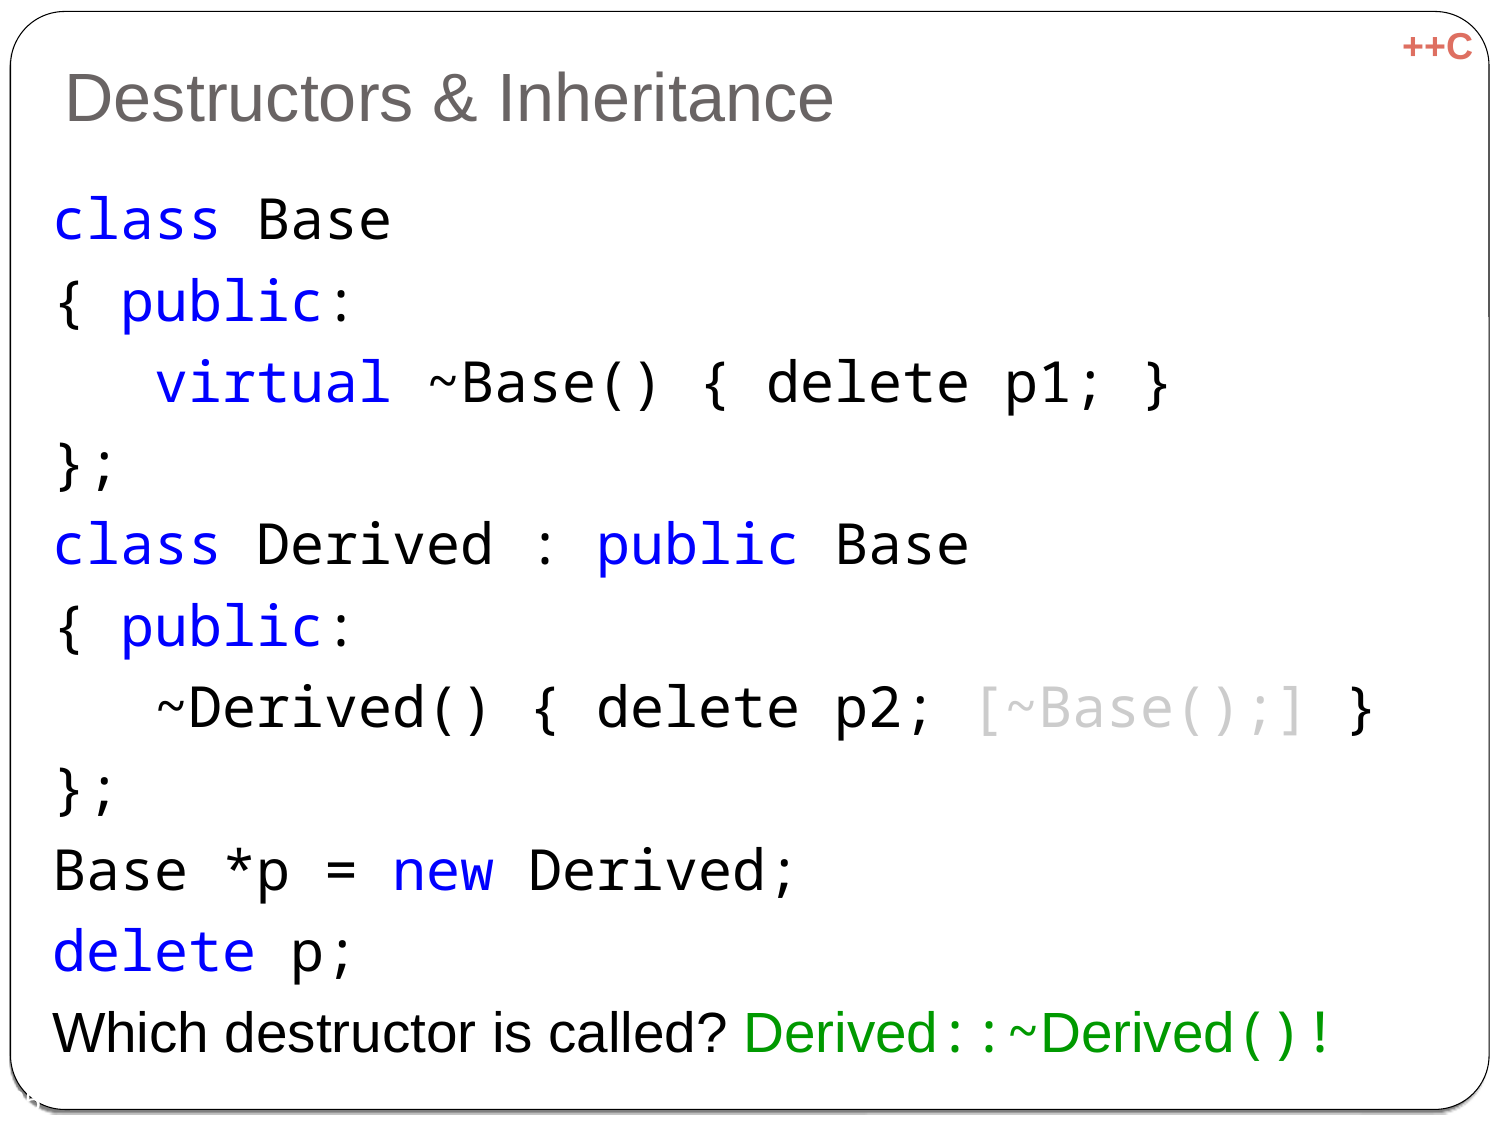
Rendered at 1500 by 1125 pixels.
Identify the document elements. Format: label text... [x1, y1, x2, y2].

title Destructors & Inheritance [50, 45, 1450, 150]
slide_number <number> [0, 1074, 50, 1125]
list class Base { public: virtual ~Base() { delete p1; } }; class Derived : public Base { public: ~Derived() { delete p2; [~Base();] } }; Base *p = new Derived; delete p; Which destructor is called? Derived::~Derived()! [37, 162, 1463, 1088]
